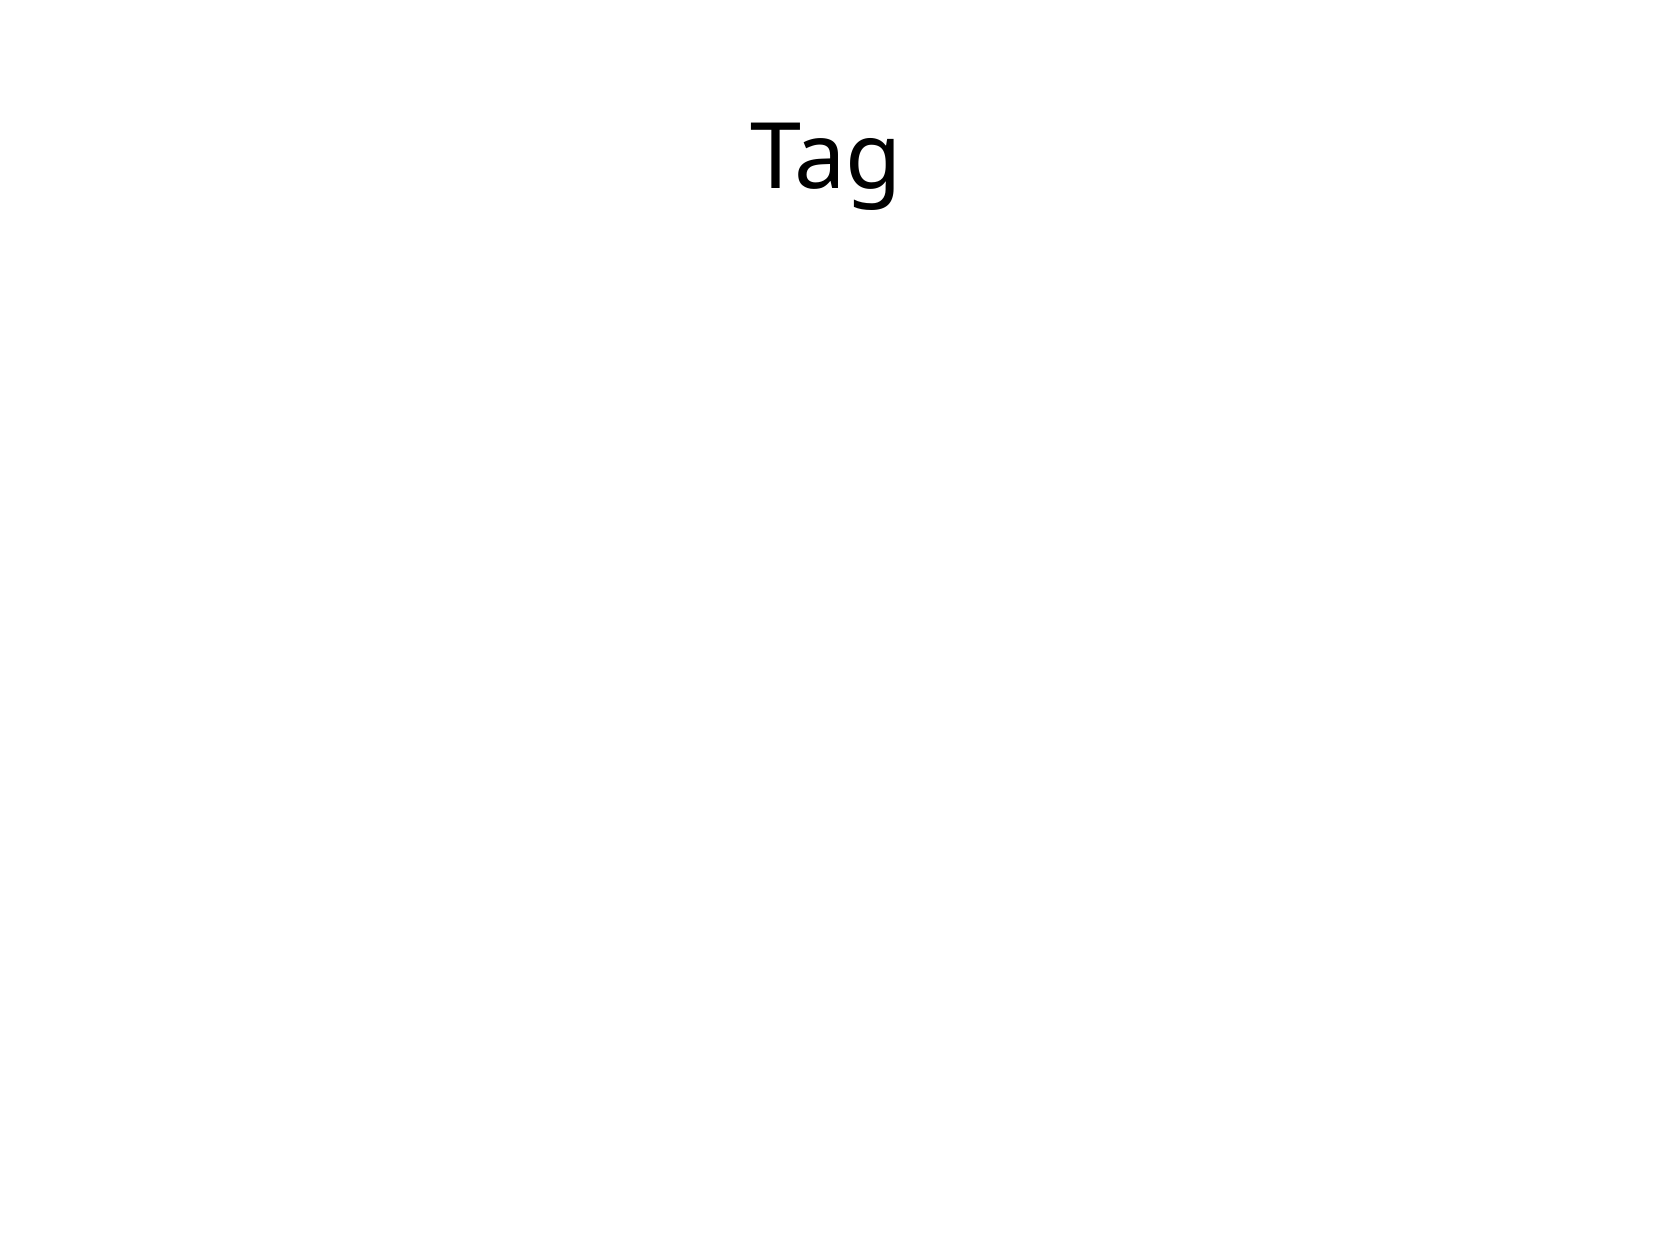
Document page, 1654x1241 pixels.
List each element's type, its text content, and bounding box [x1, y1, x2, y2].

title Tag [82, 49, 1571, 257]
